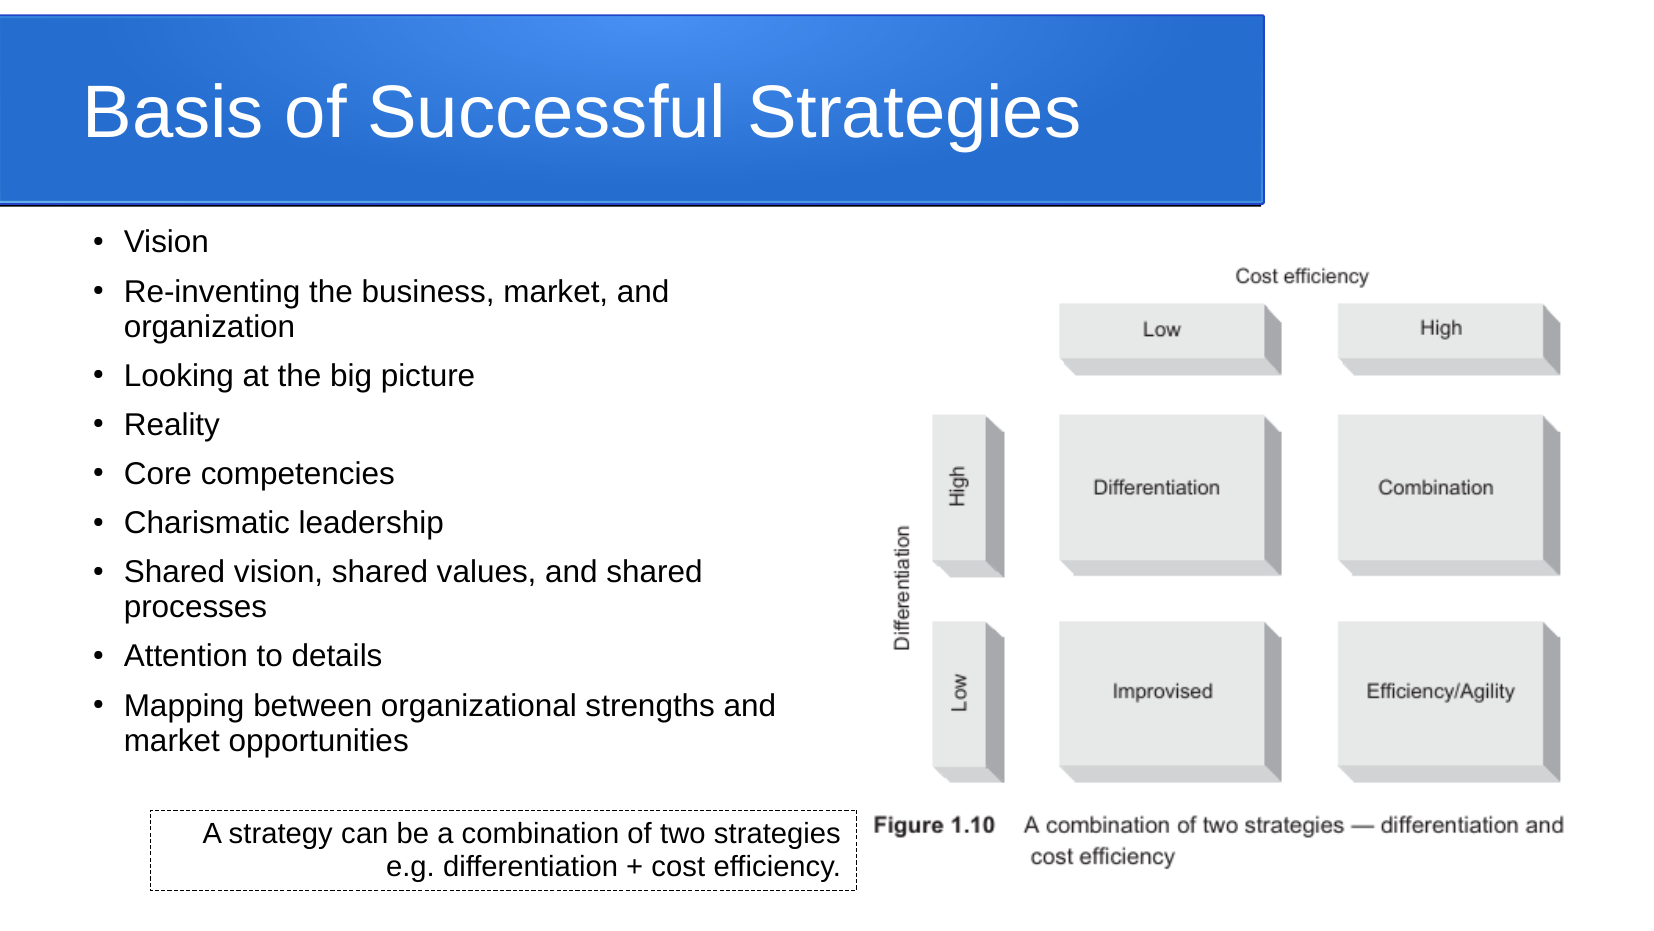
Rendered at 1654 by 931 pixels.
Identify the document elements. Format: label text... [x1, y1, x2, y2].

picture [856, 252, 1606, 880]
title Basis of Successful Strategies [82, 35, 1235, 189]
text_box A strategy can be a combination of two strategies e.g. differentiation + cost efficiency. [150, 810, 857, 891]
list Vision Re-inventing the business, market, and organization Looking at the big picture Reality Core competencies Charismatic leadership Shared vision, shared values, and shared processes Attention to details Mapping between organizational strengths and market opportunities [82, 224, 809, 764]
